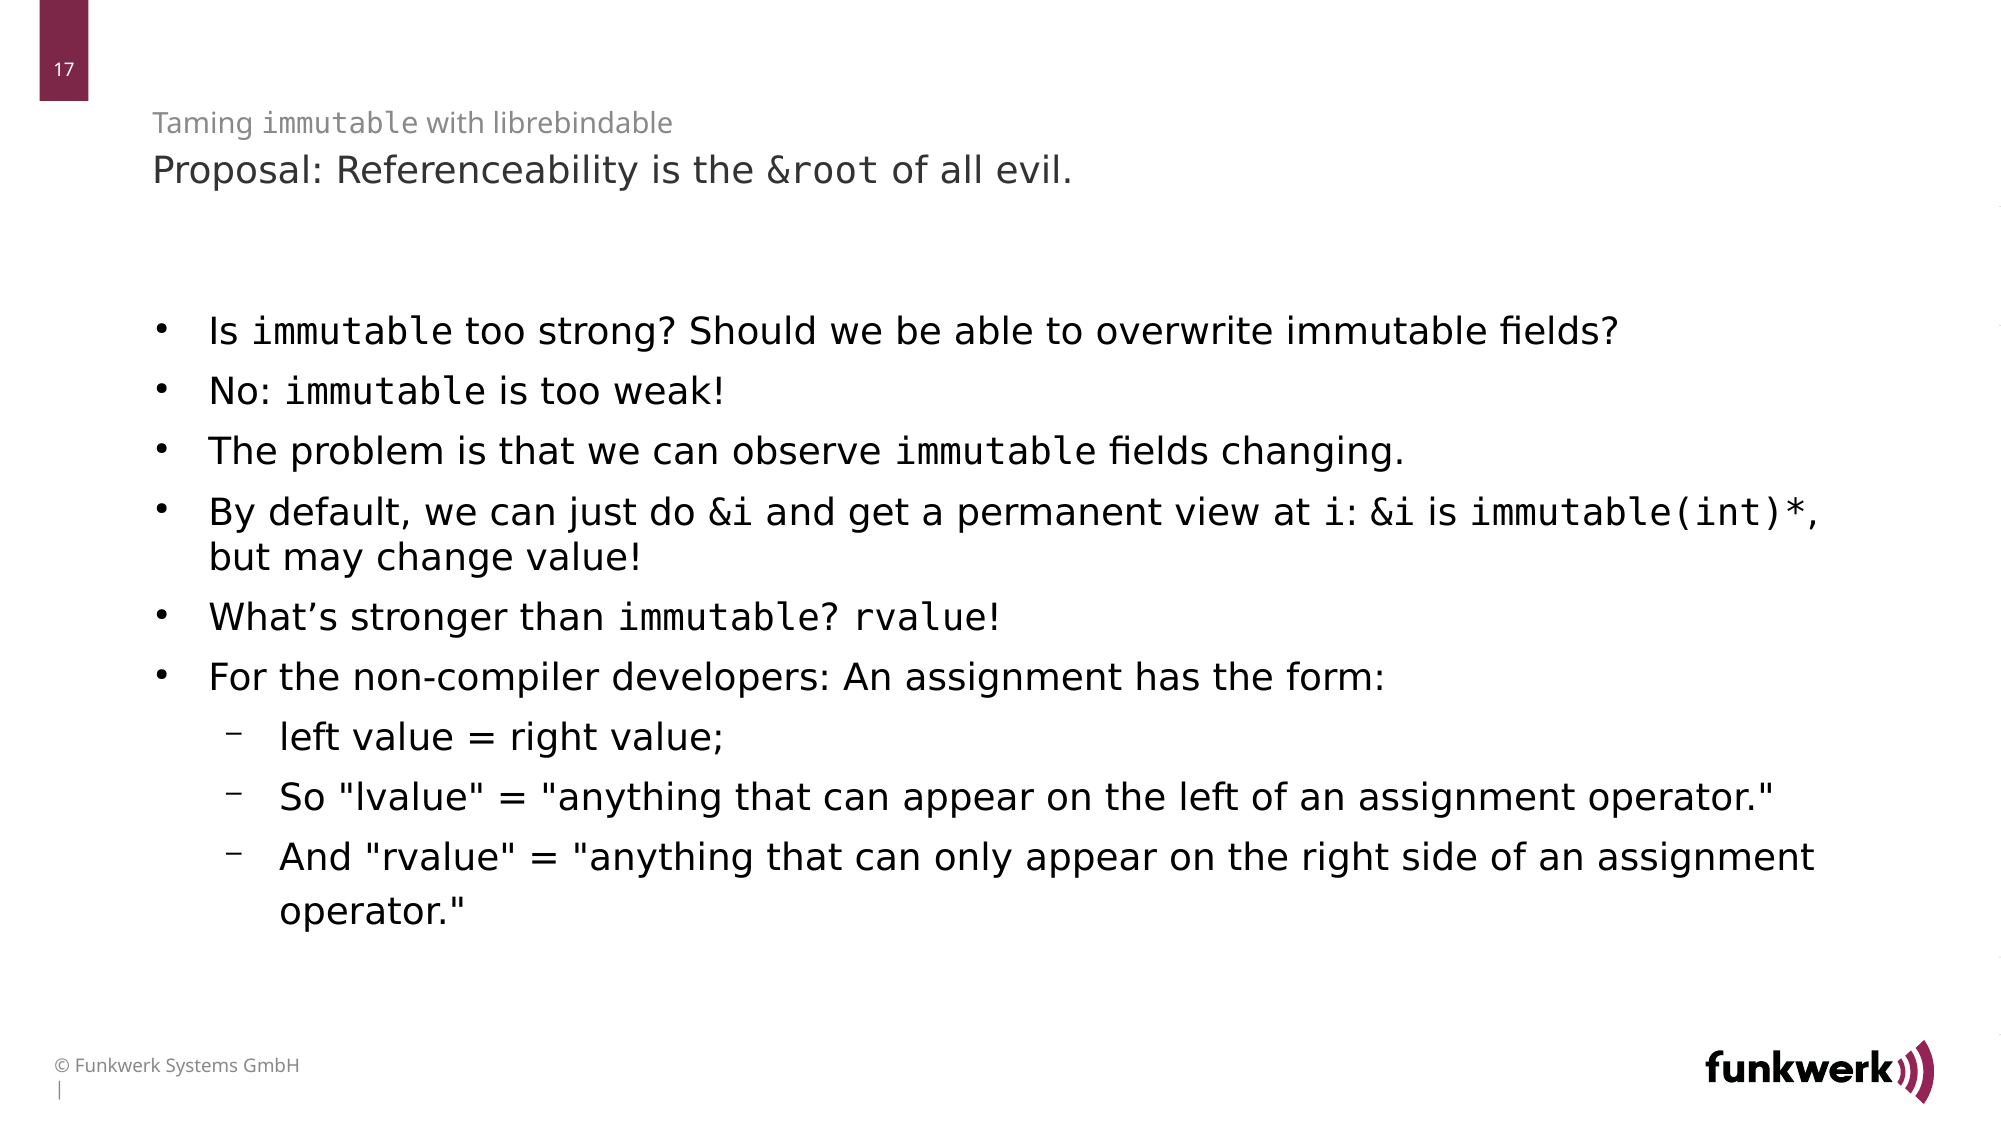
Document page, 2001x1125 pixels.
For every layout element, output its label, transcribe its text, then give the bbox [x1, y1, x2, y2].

text_box Proposal: Referenceability is the &root of all evil. [137, 141, 1090, 234]
list Taming immutable with librebindable [137, 100, 1850, 153]
list Is immutable too strong? Should we be able to overwrite immutable fields? No: immutable is too weak! The problem is that we can observe immutable fields changing. By default, we can just do &i and get a permanent view at i: &i is immutable(int)*, but may change value! What’s stronger than immutable? rvalue! For the non-compiler developers: An assignment has the form: left value = right value; So "lvalue" = "anything that can appear on the left of an assignment operator." And "rvalue" = "anything that can only appear on the right side of an assignment operator." [137, 307, 1850, 945]
